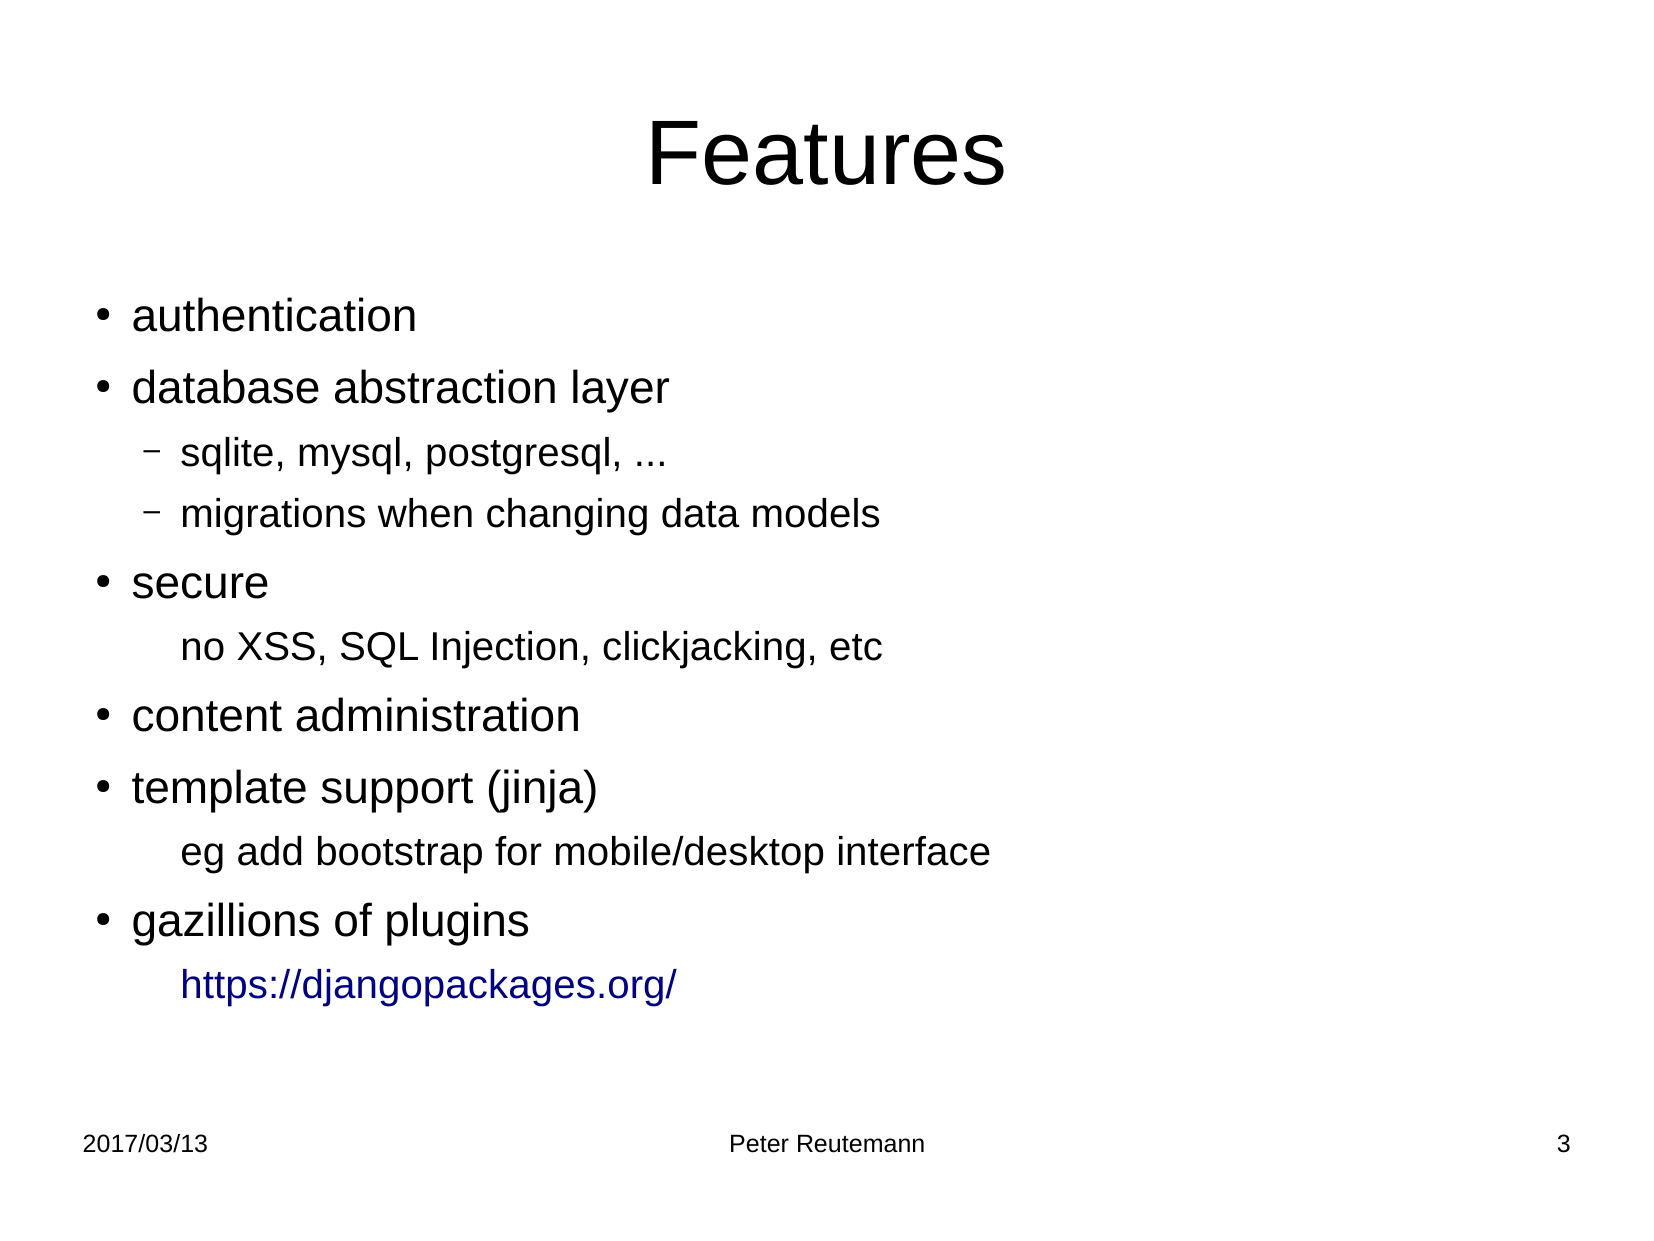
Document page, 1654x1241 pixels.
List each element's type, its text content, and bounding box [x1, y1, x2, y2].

list authentication database abstraction layer sqlite, mysql, postgresql, ... migrations when changing data models secure no XSS, SQL Injection, clickjacking, etc content administration template support (jinja) eg add bootstrap for mobile/desktop interface gazillions of plugins https://djangopackages.org/ [82, 290, 1571, 1010]
title Features [82, 49, 1571, 257]
